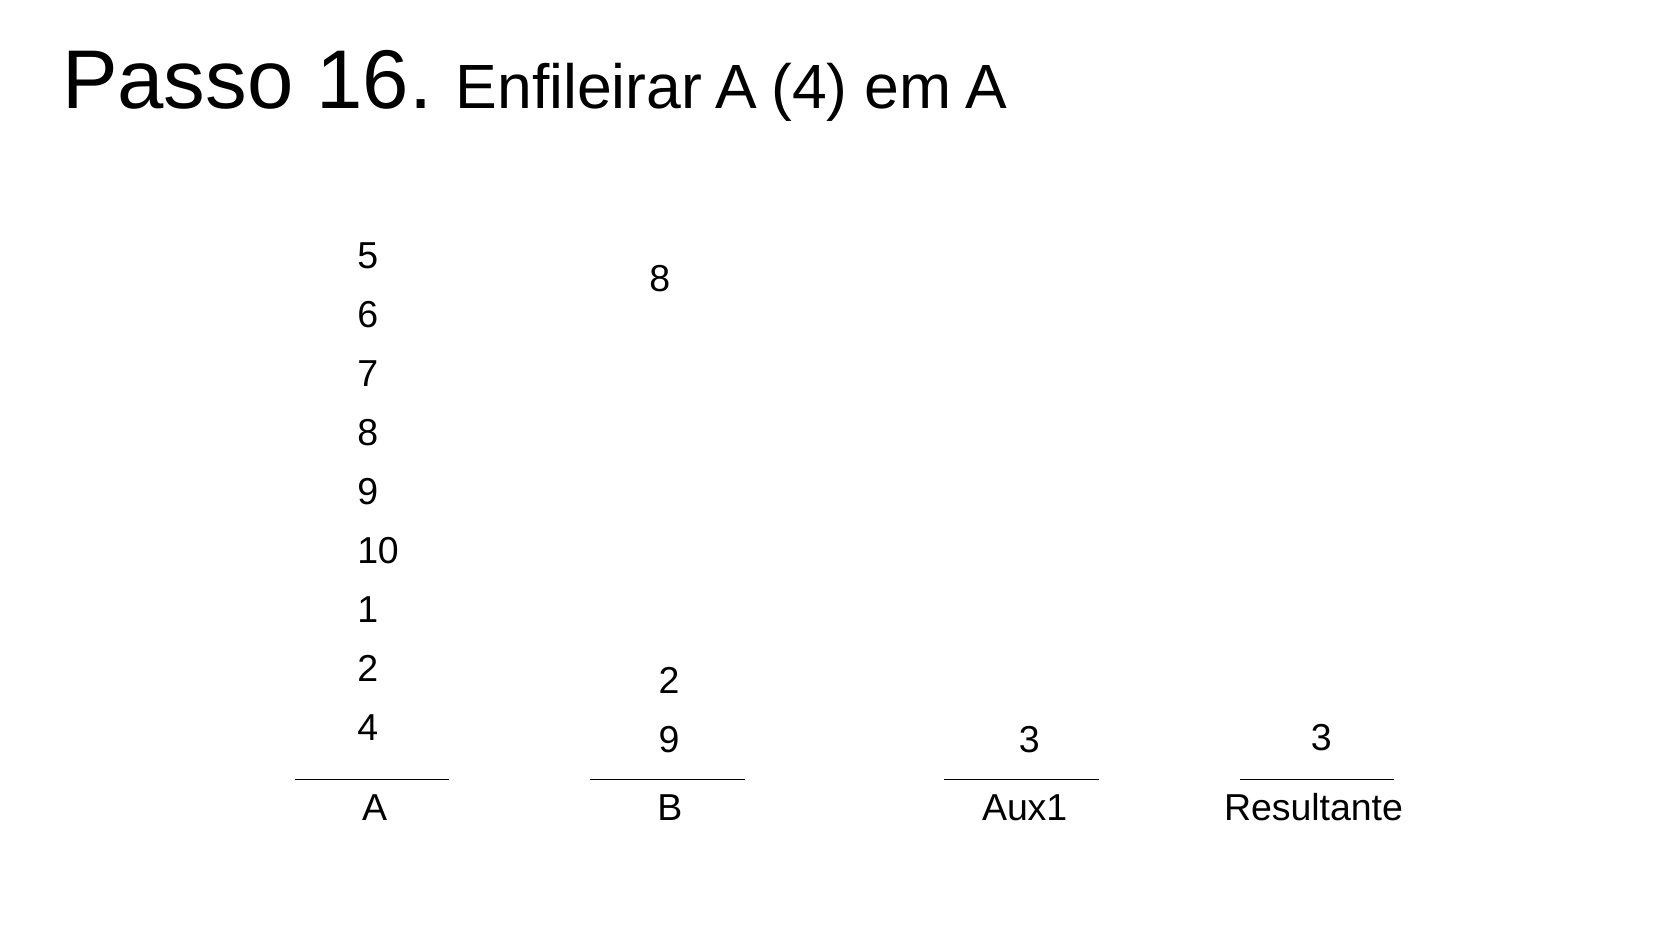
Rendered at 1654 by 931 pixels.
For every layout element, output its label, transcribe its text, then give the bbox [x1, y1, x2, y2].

text_box 7 [342, 344, 393, 402]
text_box A [347, 779, 508, 837]
text_box Aux1 [967, 780, 1083, 837]
text_box 9 [643, 710, 695, 768]
text_box 4 [342, 699, 426, 756]
text_box 3 [1296, 708, 1347, 766]
text_box B [642, 780, 698, 837]
text_box 9 [342, 462, 393, 520]
text_box 2 [342, 640, 426, 697]
text_box Passo 16. Enfileirar A (4) em A [47, 25, 1607, 274]
text_box 6 [342, 285, 393, 343]
text_box 3 [1003, 710, 1055, 768]
text_box 2 [643, 651, 695, 709]
text_box 1 [342, 580, 426, 638]
text_box 8 [634, 250, 686, 308]
text_box Resultante [1209, 779, 1418, 837]
text_box 5 [342, 226, 393, 284]
text_box 8 [342, 403, 393, 461]
text_box 10 [342, 521, 426, 579]
